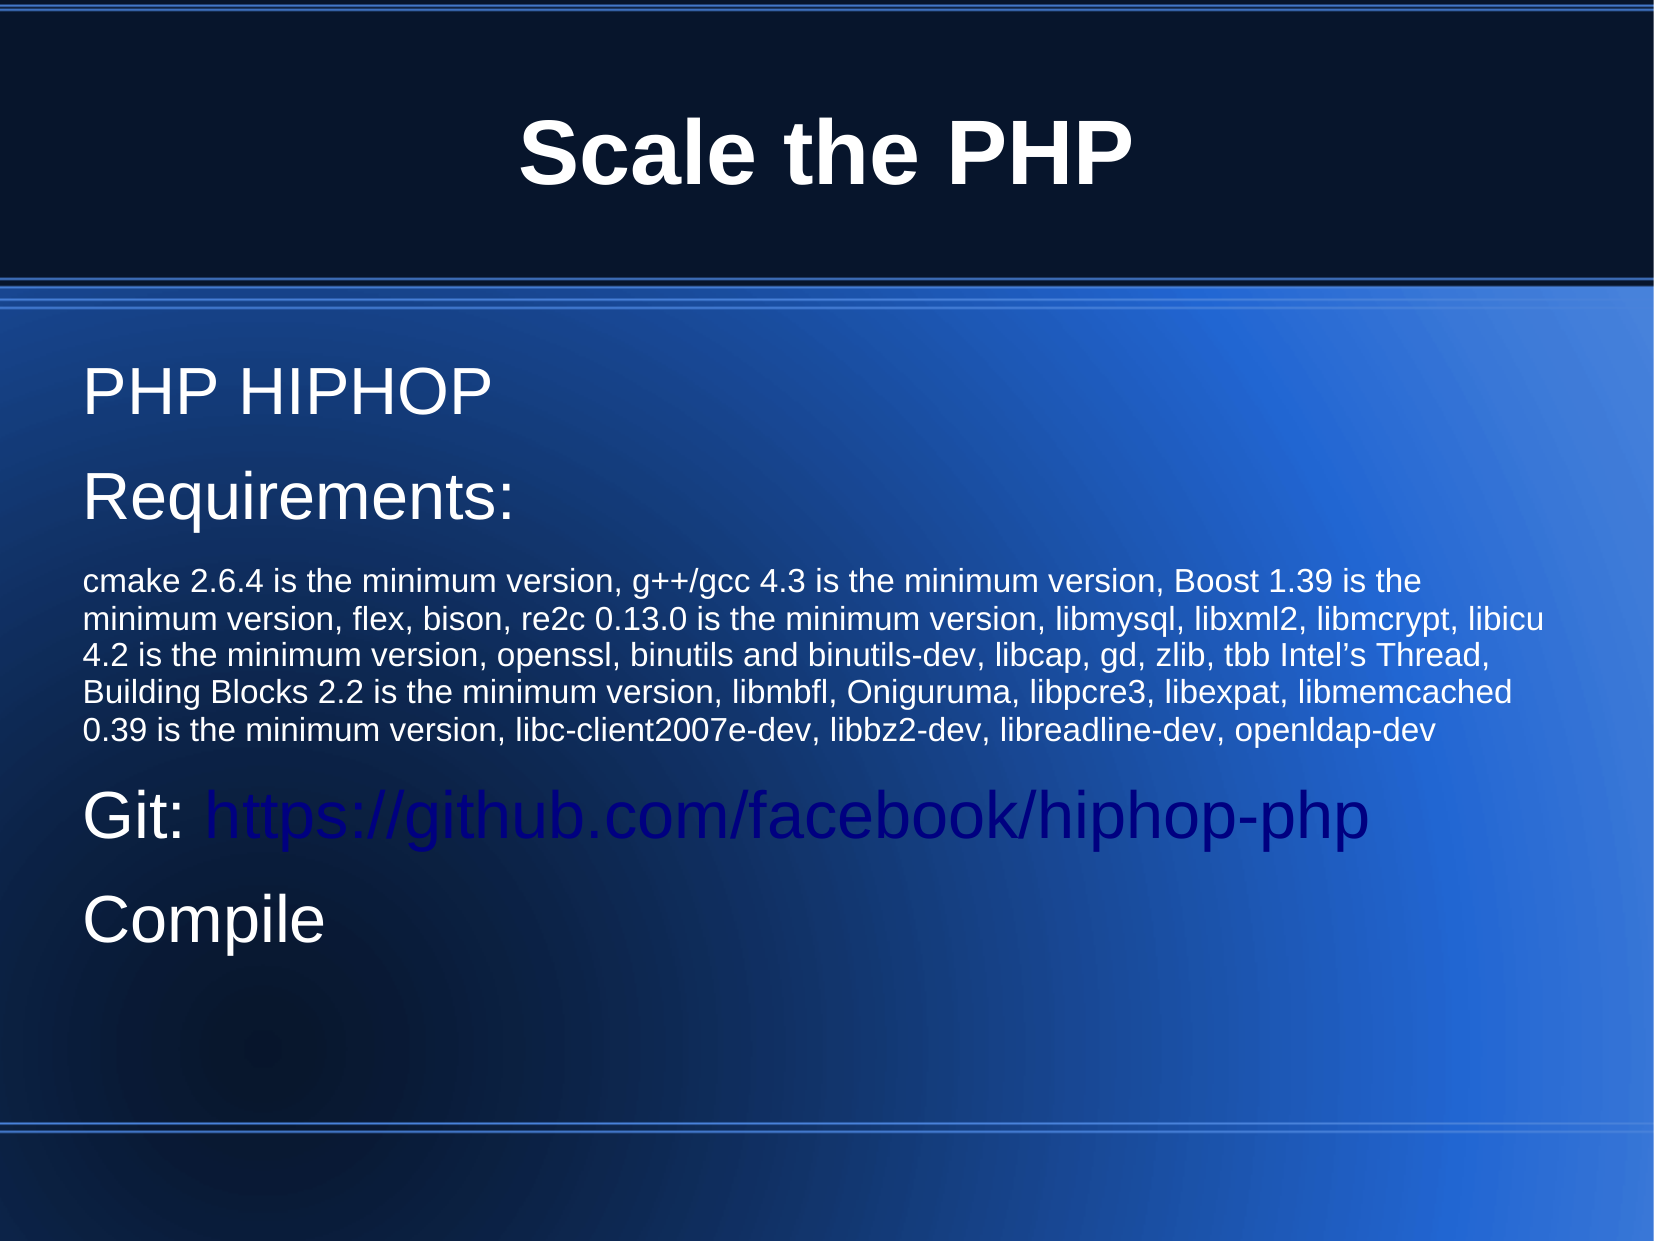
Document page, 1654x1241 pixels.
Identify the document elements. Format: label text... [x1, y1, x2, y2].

picture [0, 0, 1654, 1241]
title Scale the PHP [82, 49, 1571, 257]
list PHP HIPHOP Requirements: cmake 2.6.4 is the minimum version, g++/gcc 4.3 is the minimum version, Boost 1.39 is the minimum version, flex, bison, re2c 0.13.0 is the minimum version, libmysql, libxml2, libmcrypt, libicu 4.2 is the minimum version, openssl, binutils and binutils-dev, libcap, gd, zlib, tbb Intel’s Thread, Building Blocks 2.2 is the minimum version, libmbfl, Oniguruma, libpcre3, libexpat, libmemcached 0.39 is the minimum version, libc-client2007e-dev, libbz2-dev, libreadline-dev, openldap-dev Git: https://github.com/facebook/hiphop-php Compile [82, 354, 1565, 1173]
